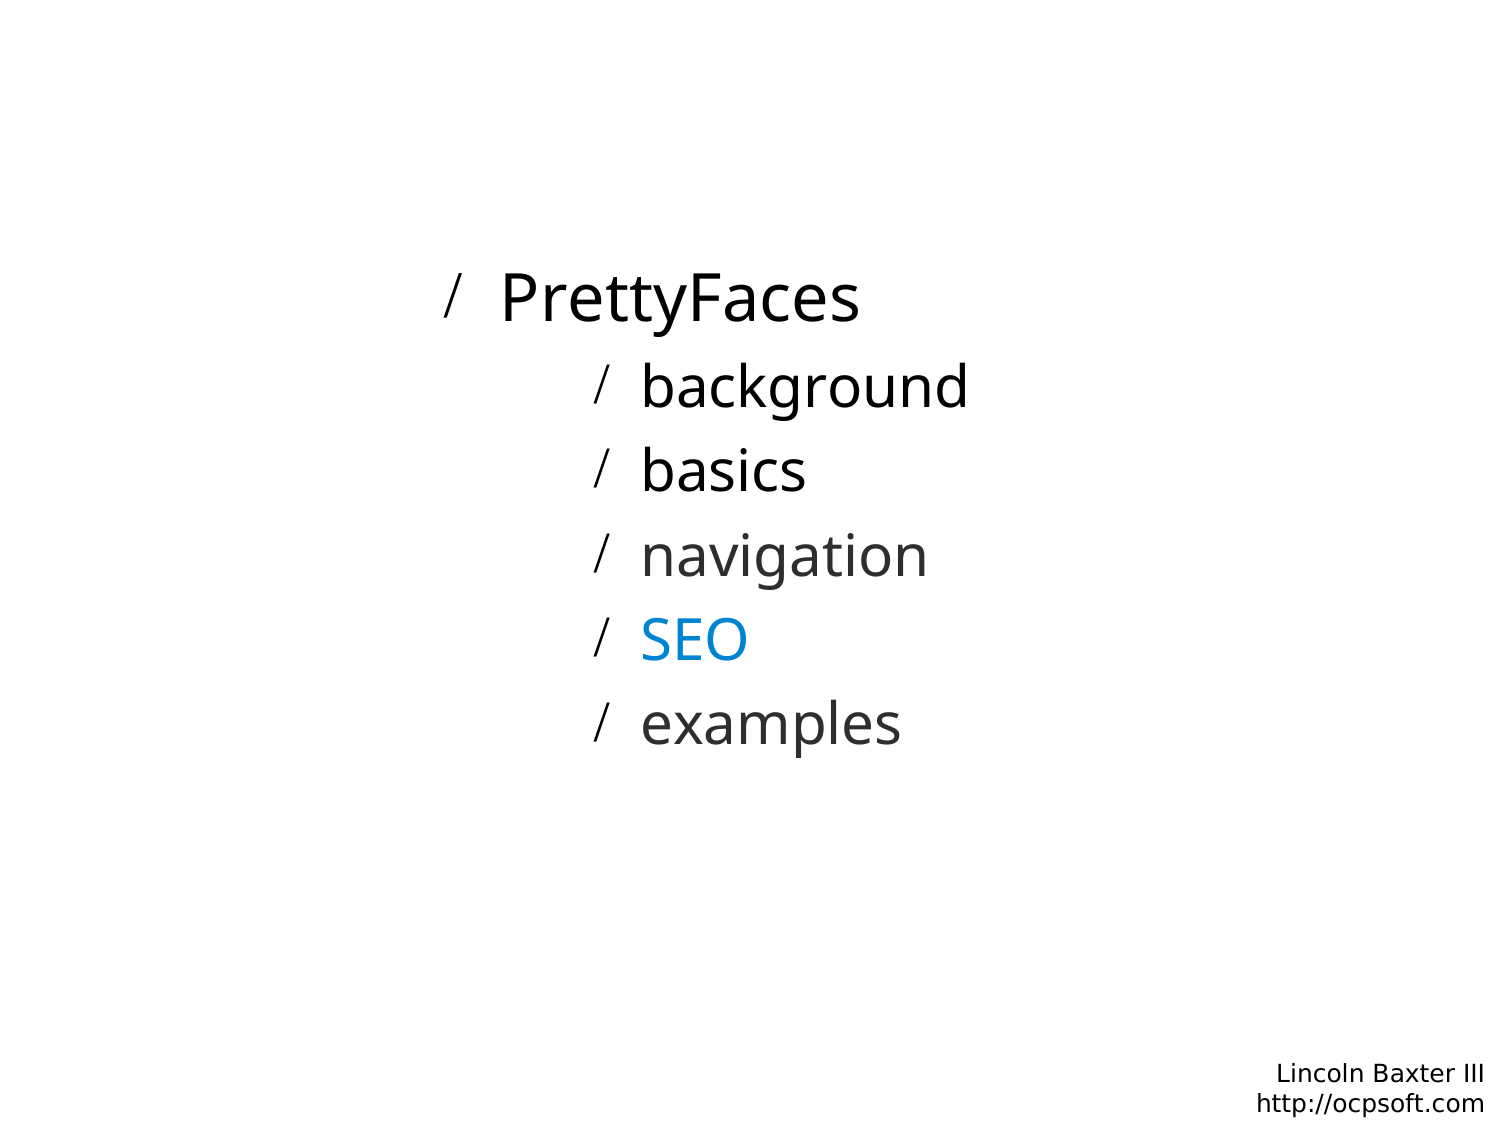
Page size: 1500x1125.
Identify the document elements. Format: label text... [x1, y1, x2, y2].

list PrettyFaces background basics navigation SEO examples [428, 149, 1088, 893]
